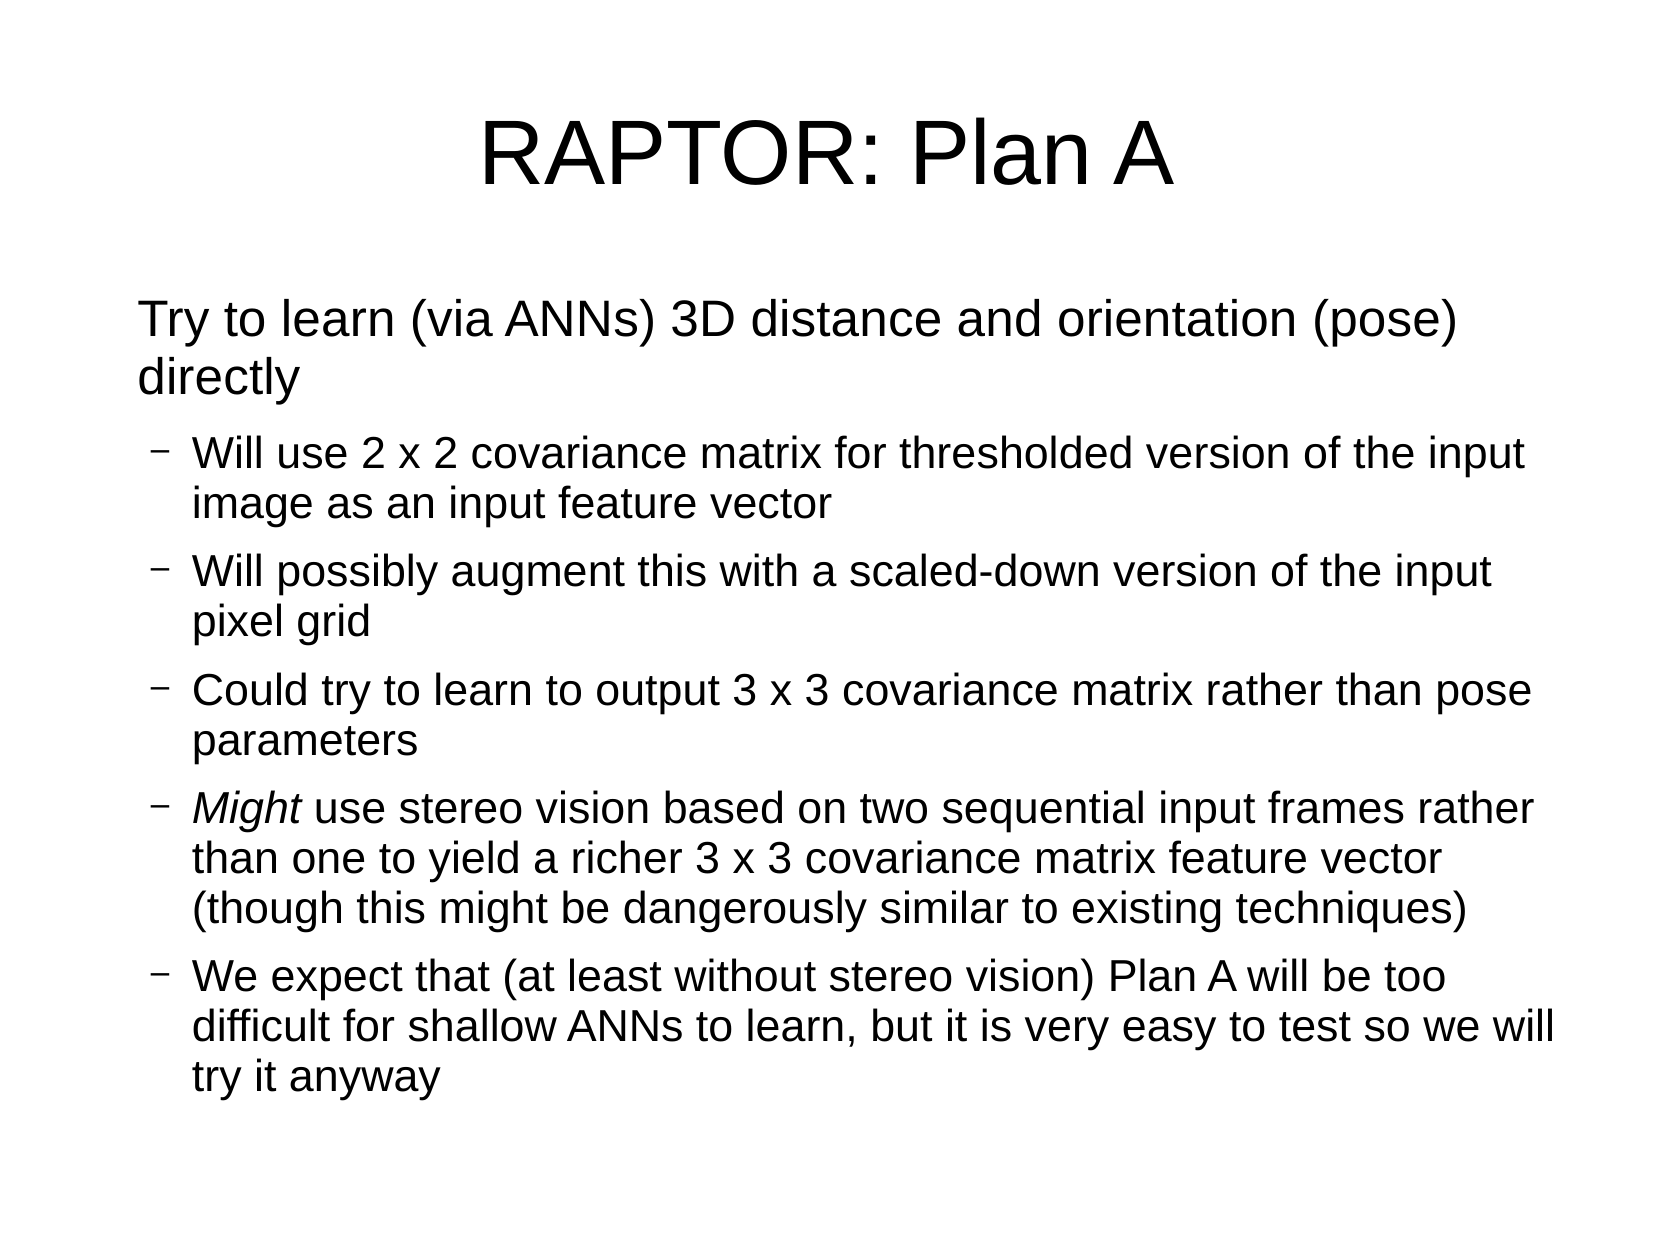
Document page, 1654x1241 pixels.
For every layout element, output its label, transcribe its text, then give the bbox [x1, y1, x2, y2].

list Try to learn (via ANNs) 3D distance and orientation (pose) directly Will use 2 x 2 covariance matrix for thresholded version of the input image as an input feature vector Will possibly augment this with a scaled-down version of the input pixel grid Could try to learn to output 3 x 3 covariance matrix rather than pose parameters Might use stereo vision based on two sequential input frames rather than one to yield a richer 3 x 3 covariance matrix feature vector (though this might be dangerously similar to existing techniques) We expect that (at least without stereo vision) Plan A will be too difficult for shallow ANNs to learn, but it is very easy to test so we will try it anyway [82, 290, 1571, 1111]
title RAPTOR: Plan A [82, 49, 1571, 257]
